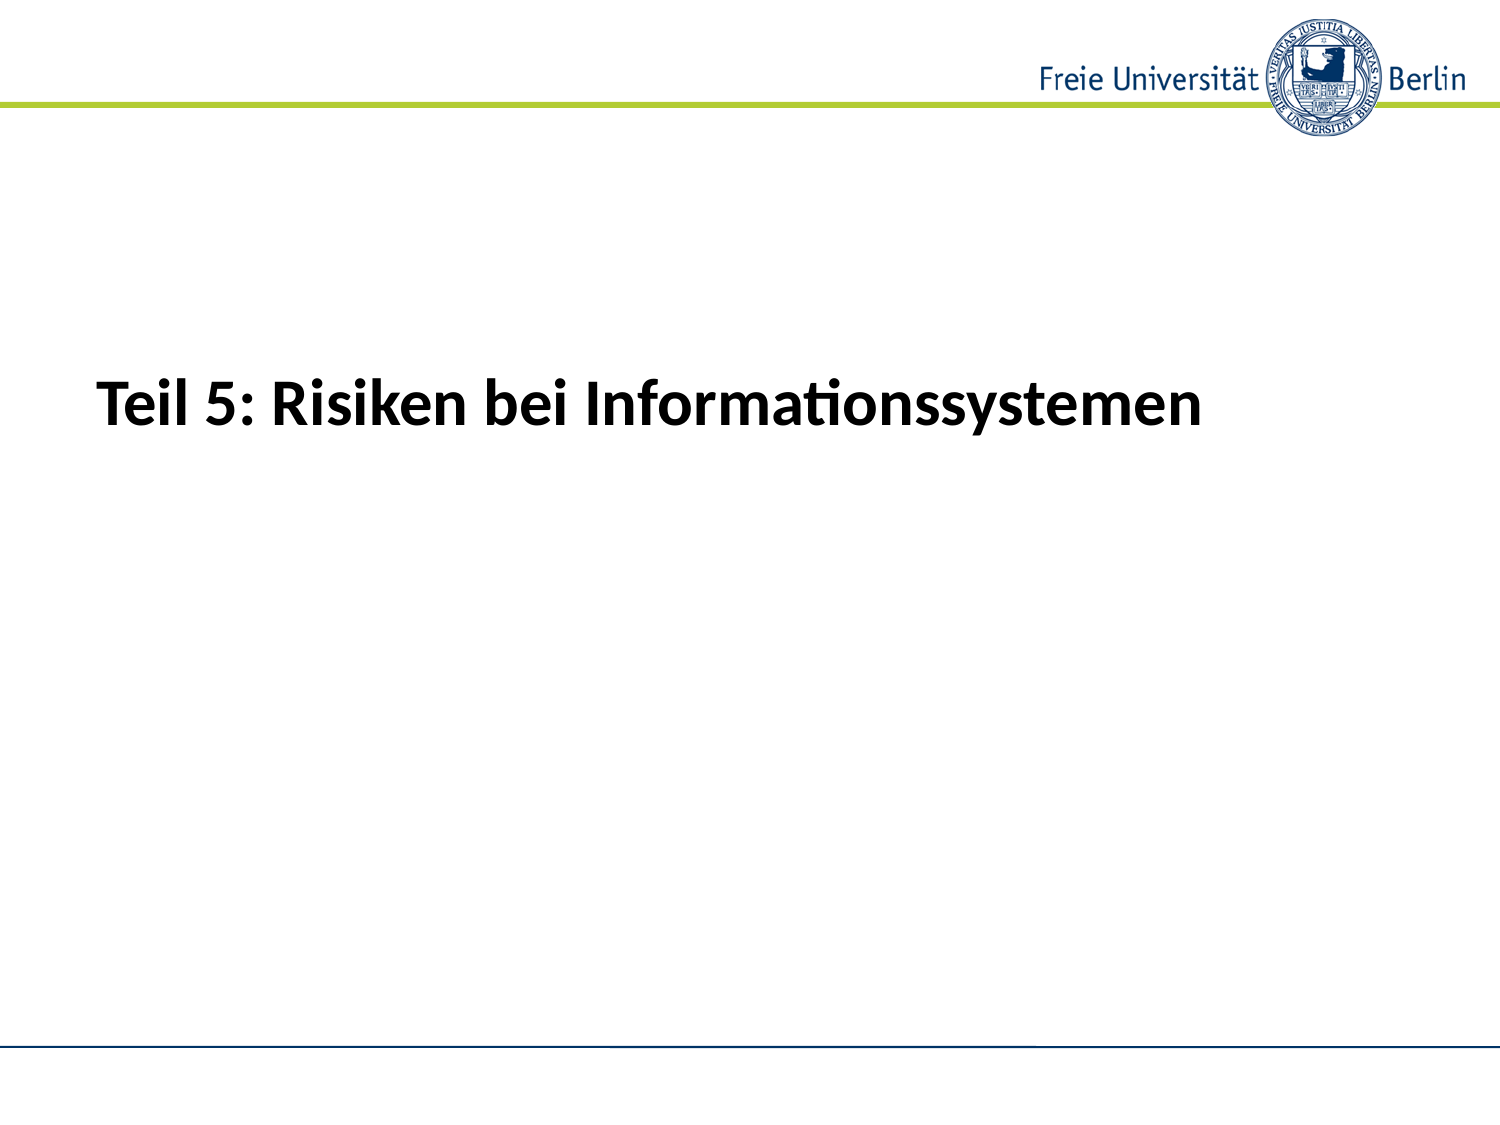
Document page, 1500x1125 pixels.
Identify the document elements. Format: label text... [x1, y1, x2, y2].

picture [1033, 19, 1470, 137]
title Teil 5: Risiken bei Informationssystemen [96, 250, 1277, 546]
